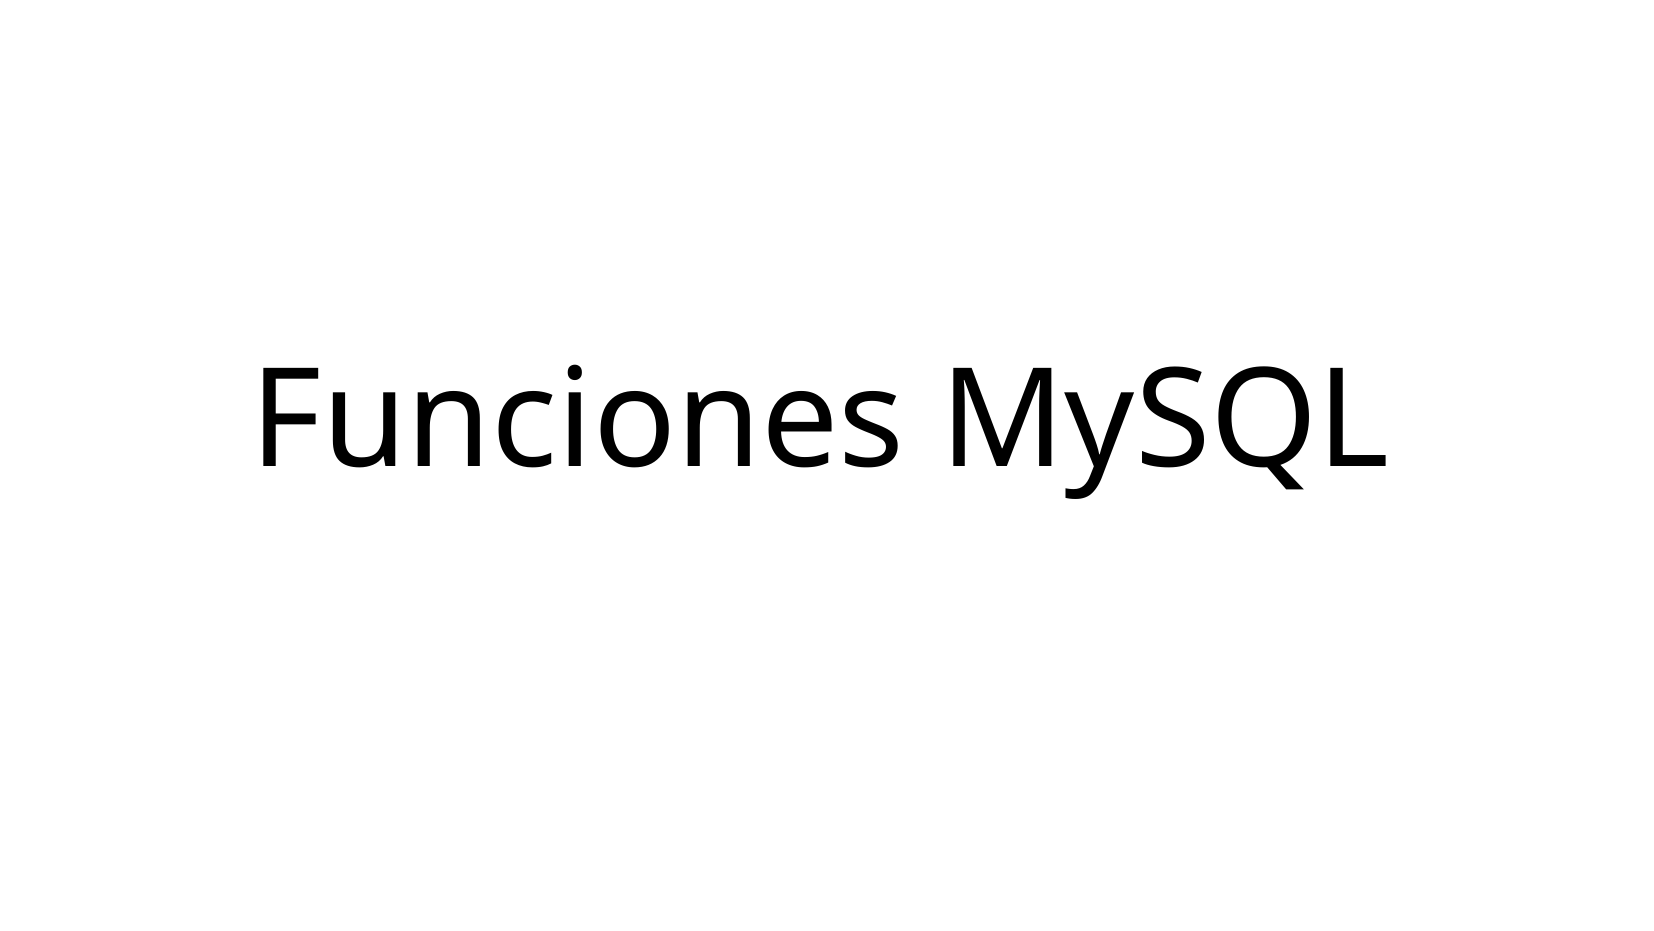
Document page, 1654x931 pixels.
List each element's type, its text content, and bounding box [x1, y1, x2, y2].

title Funciones MySQL [76, 265, 1565, 562]
